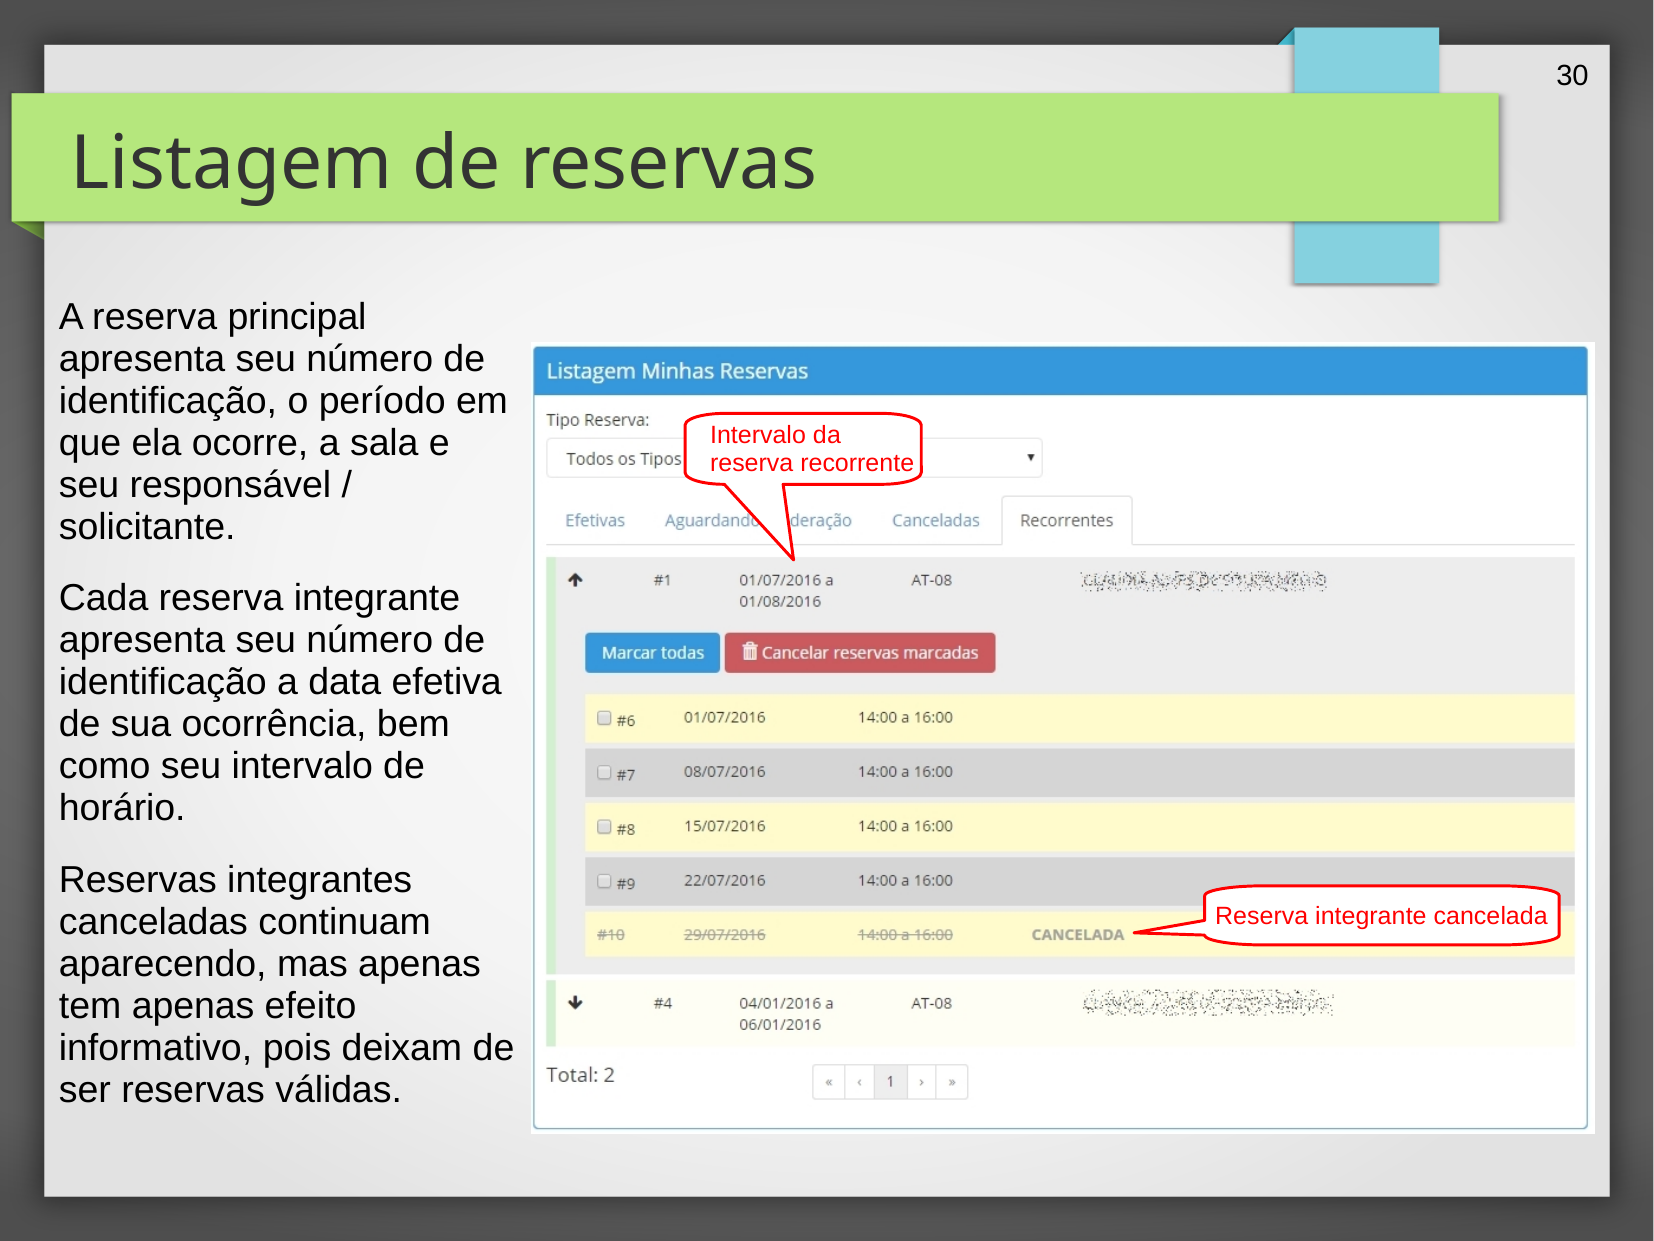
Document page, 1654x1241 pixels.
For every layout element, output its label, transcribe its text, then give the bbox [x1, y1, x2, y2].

text_box Intervalo da reserva recorrente [685, 413, 922, 560]
picture [0, 0, 1654, 1241]
title Listagem de reservas [70, 106, 1229, 213]
text_box Reserva integrante cancelada [1133, 885, 1560, 945]
list A reserva principal apresenta seu número de identificação, o período em que ela ocorre, a sala e seu responsável / solicitante. Cada reserva integrante apresenta seu número de identificação a data efetiva de sua ocorrência, bem como seu intervalo de horário. Reservas integrantes canceladas continuam aparecendo, mas apenas tem apenas efeito informativo, pois deixam de ser reservas válidas. [59, 295, 520, 1134]
